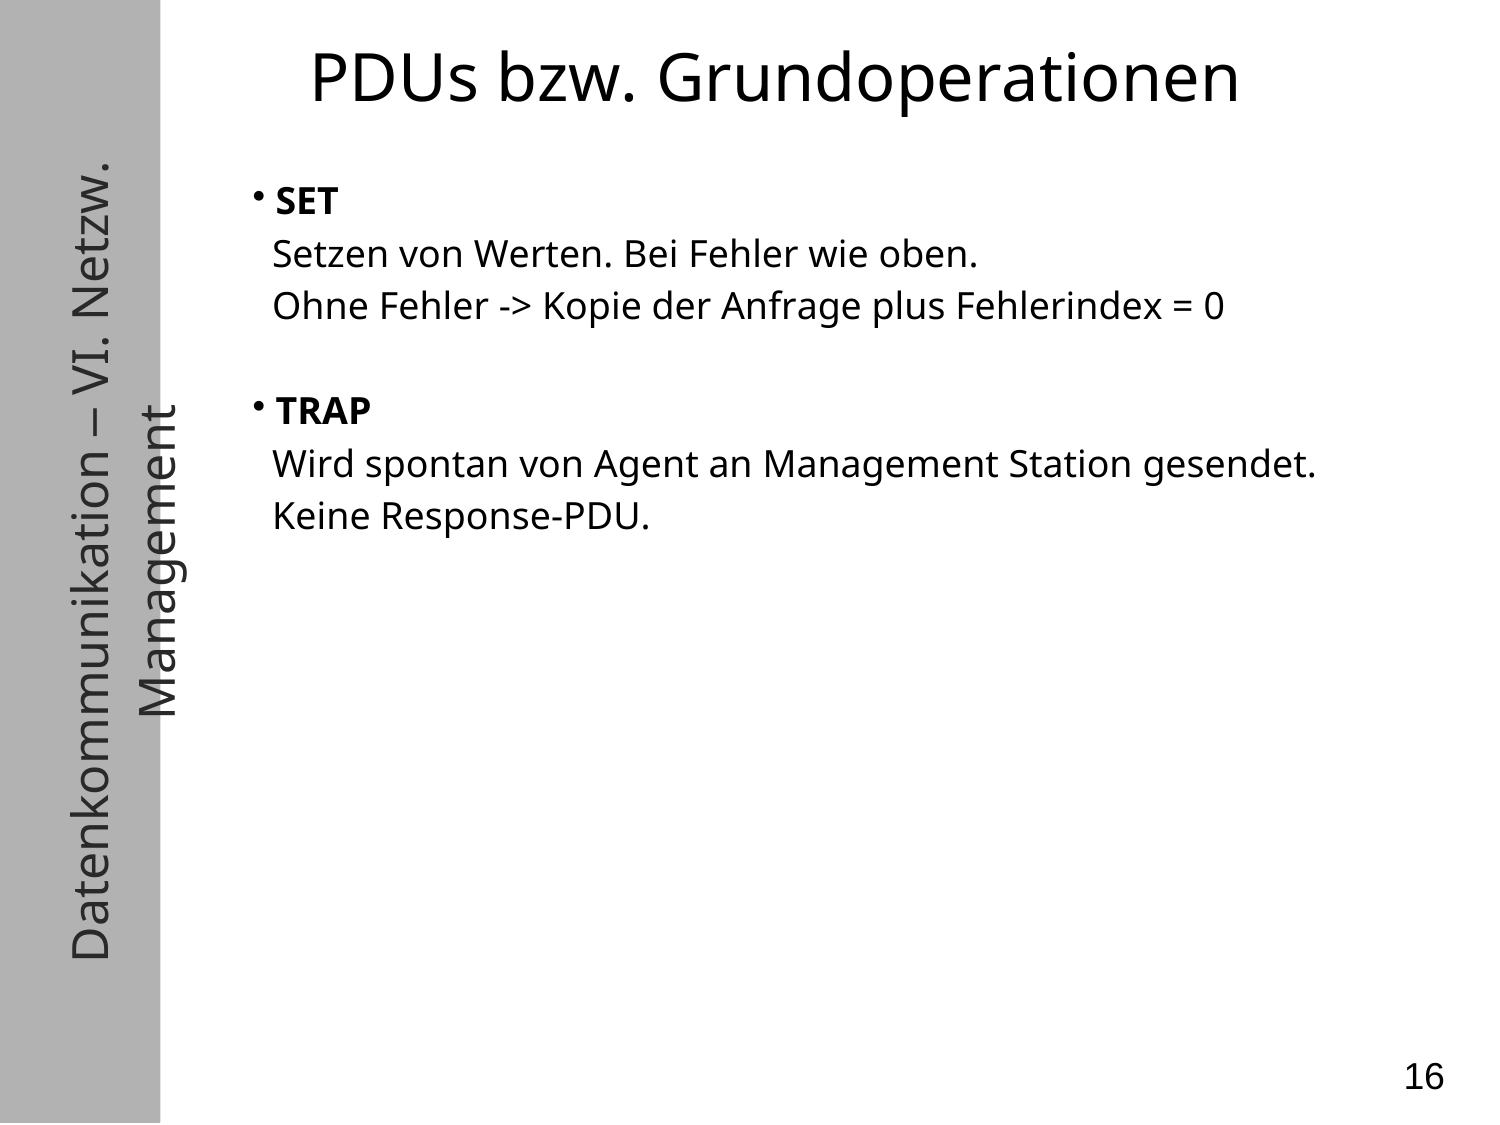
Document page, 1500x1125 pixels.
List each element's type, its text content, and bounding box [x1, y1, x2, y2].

text_box <number> [1403, 1056, 1479, 1106]
text_box SET Setzen von Werten. Bei Fehler wie oben. Ohne Fehler -> Kopie der Anfrage plus Fehlerindex = 0 TRAP Wird spontan von Agent an Management Station gesendet. Keine Response-PDU. [237, 165, 1448, 1121]
text_box [0, 0, 160, 1123]
text_box Datenkommunikation – VI. Netzw. Management [47, 1, 178, 1124]
text_box PDUs bzw. Grundoperationen [318, 27, 1233, 123]
